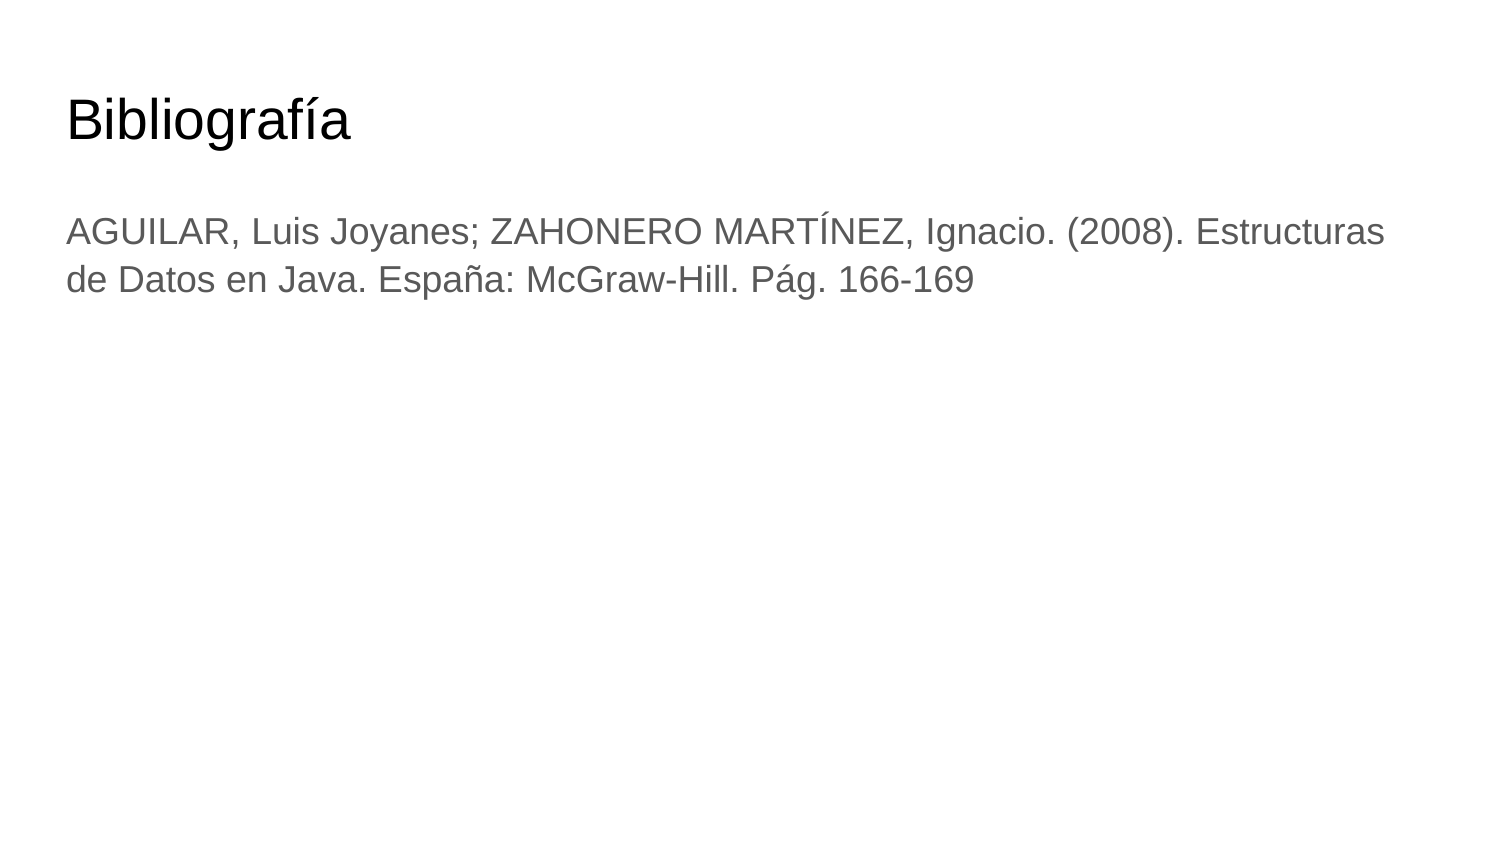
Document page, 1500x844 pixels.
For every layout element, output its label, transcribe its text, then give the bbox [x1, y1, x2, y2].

list AGUILAR, Luis Joyanes; ZAHONERO MARTÍNEZ, Ignacio. (2008). Estructuras de Datos en Java. España: McGraw-Hill. Pág. 166-169 [51, 189, 1449, 750]
title Bibliografía [51, 72, 1449, 167]
